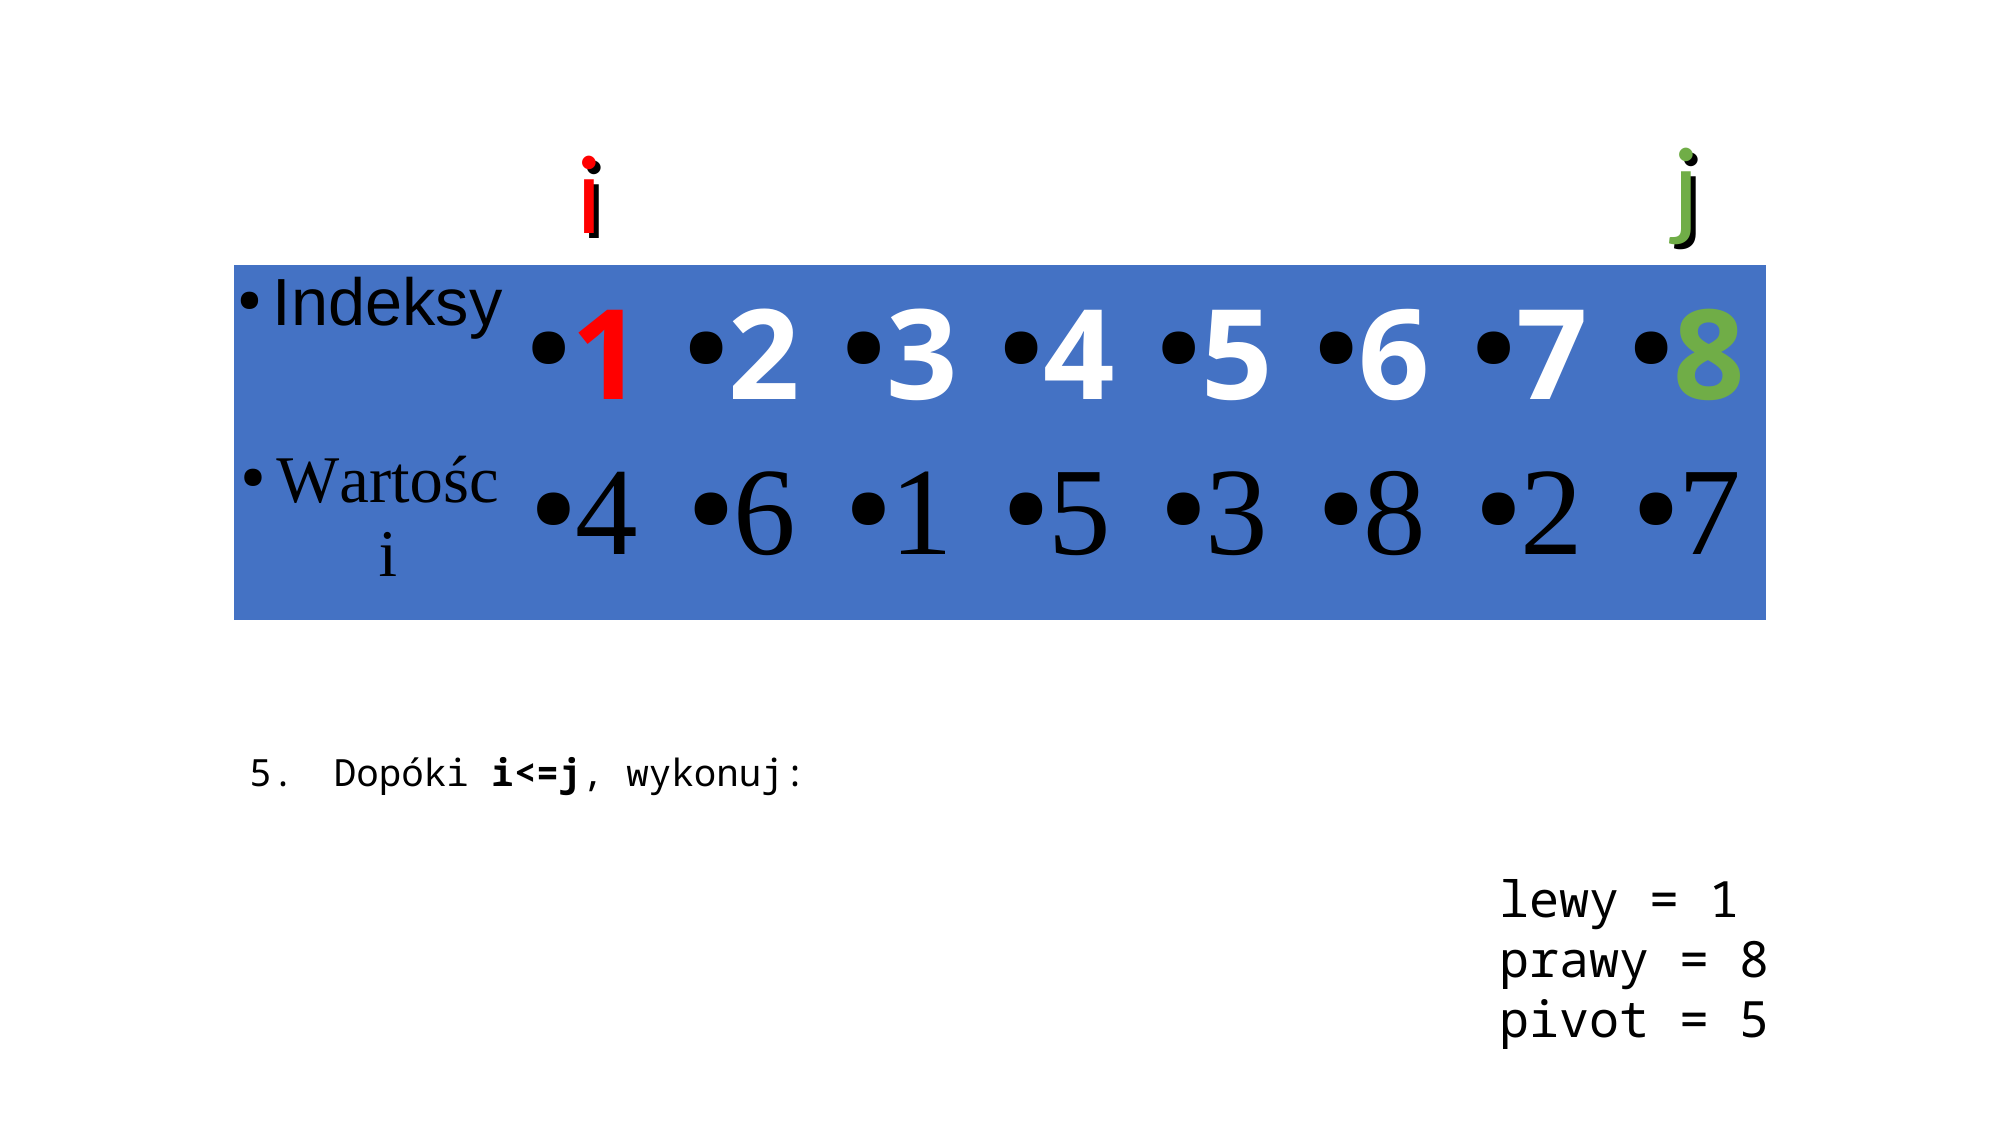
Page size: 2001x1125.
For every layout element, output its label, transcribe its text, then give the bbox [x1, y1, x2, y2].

table_header 7 [1451, 265, 1608, 443]
table_header 2 [663, 265, 821, 443]
table_cell 2 [1451, 443, 1608, 620]
table_cell 7 [1608, 443, 1766, 620]
table_header 3 [821, 265, 978, 443]
text_box Dopóki i<=j, wykonuj: [234, 740, 787, 802]
table_header 8 [1608, 265, 1766, 443]
table_header 4 [978, 265, 1136, 443]
text_box lewy = 1 prawy = 8 pivot = 5 [1484, 859, 1766, 1057]
table_cell 6 [663, 443, 821, 620]
text_box i [561, 114, 617, 264]
table_header Indeksy [234, 265, 506, 443]
table_cell 8 [1293, 443, 1451, 620]
table_header 5 [1136, 265, 1293, 443]
table_cell 4 [506, 443, 663, 620]
table_cell Wartości [234, 443, 506, 620]
table_header 6 [1293, 265, 1451, 443]
table_cell 5 [978, 443, 1136, 620]
table_cell 3 [1136, 443, 1293, 620]
table_header 1 [506, 265, 663, 443]
table_cell 1 [821, 443, 978, 620]
text_box j [1658, 106, 1715, 256]
